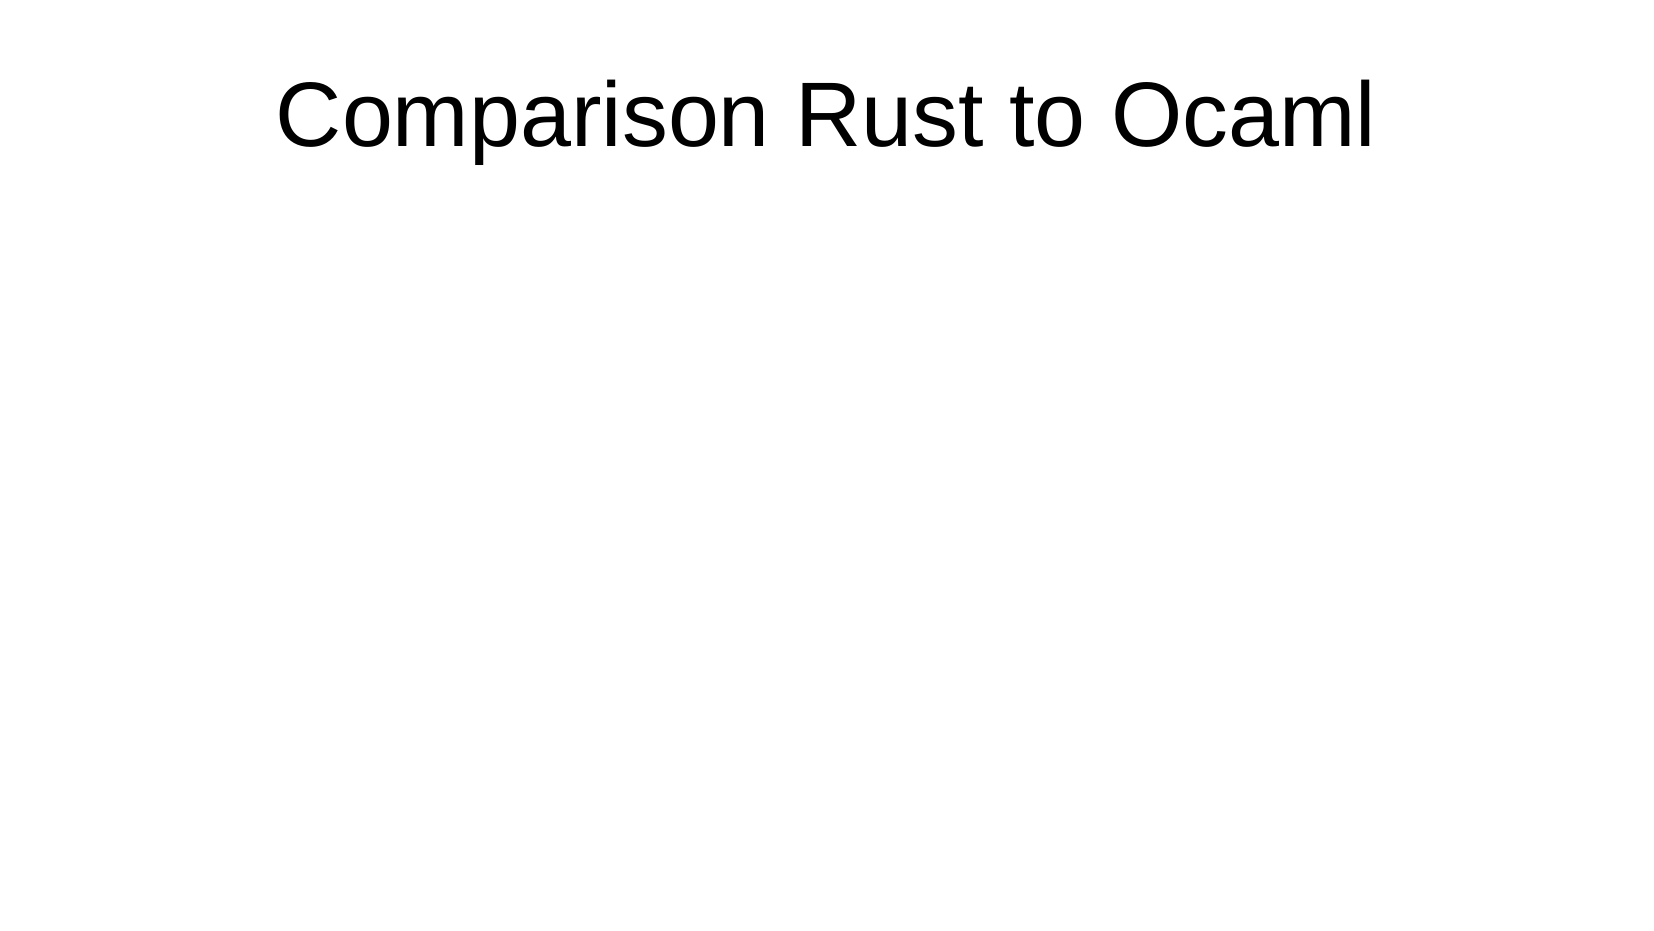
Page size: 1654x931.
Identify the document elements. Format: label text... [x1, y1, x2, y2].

title Comparison Rust to Ocaml [82, 37, 1571, 193]
